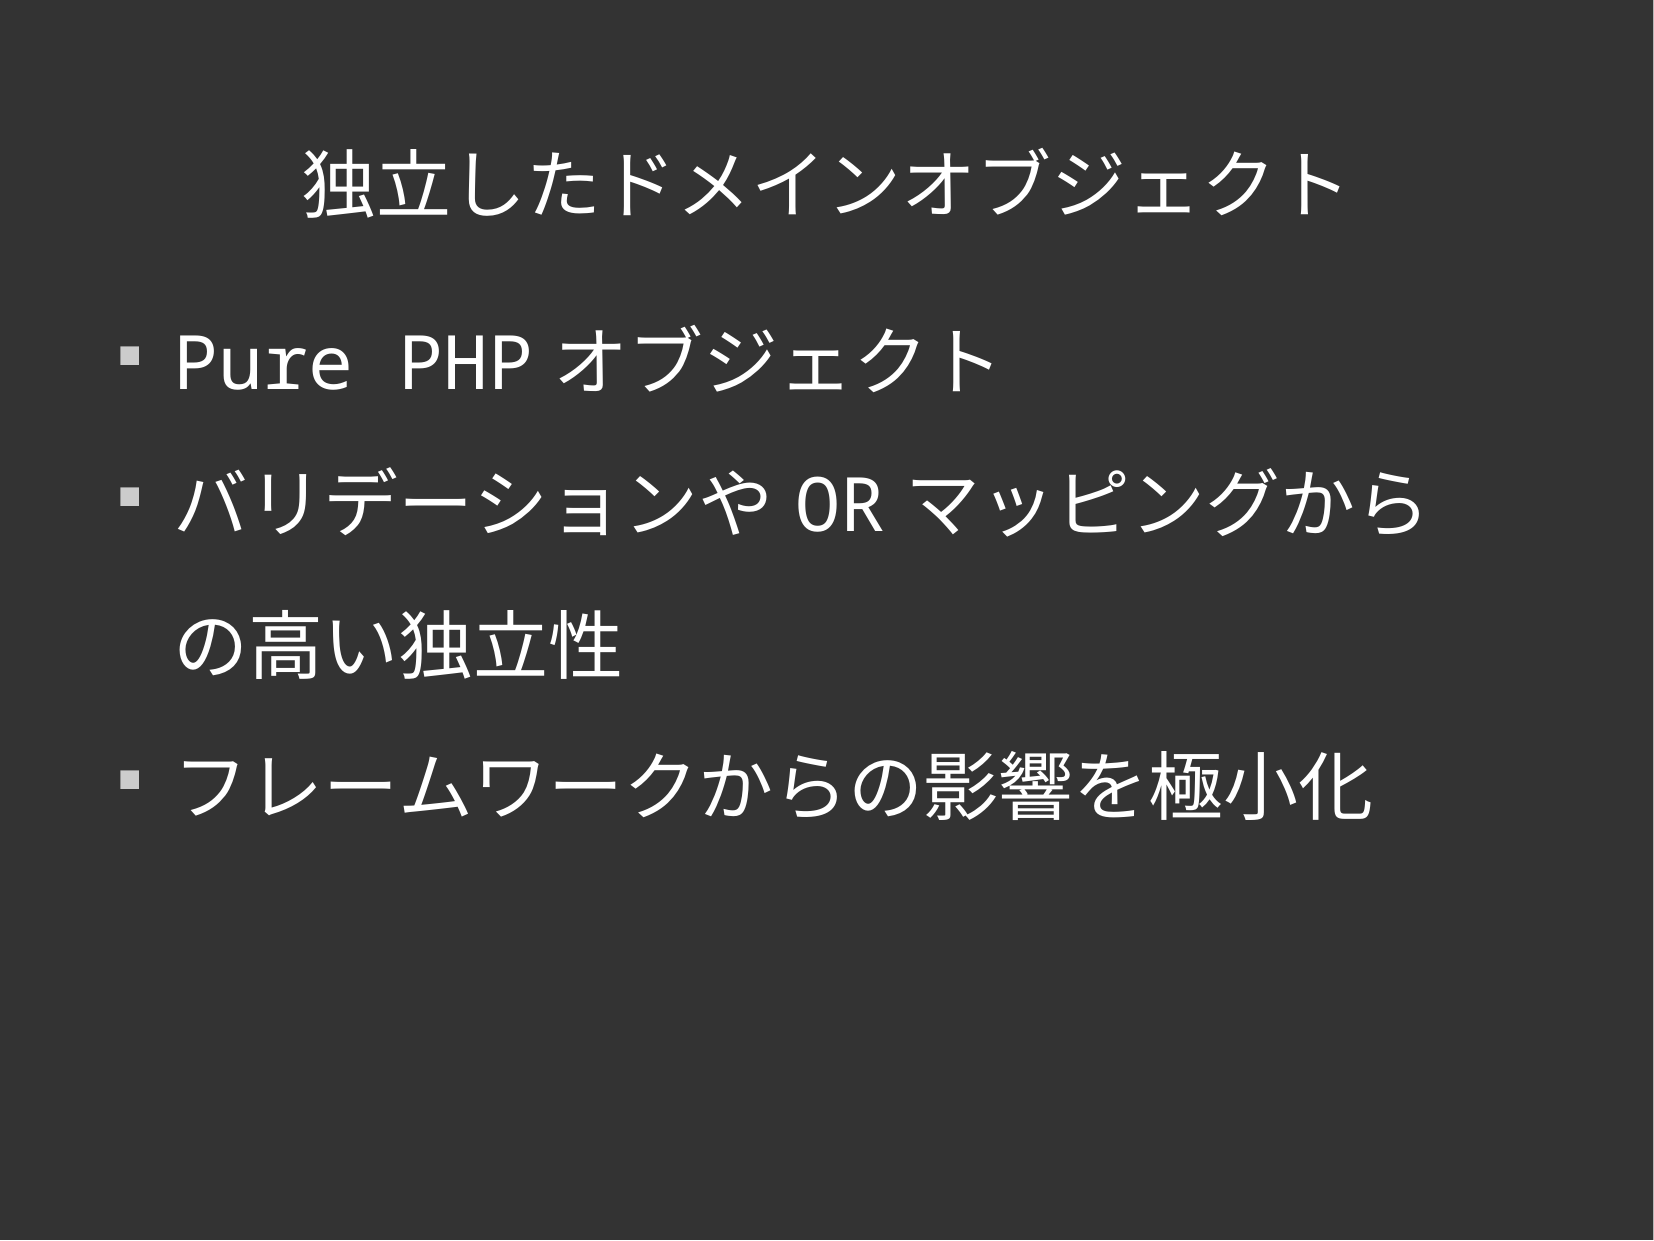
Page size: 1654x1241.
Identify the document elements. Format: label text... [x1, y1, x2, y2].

title 独立したドメインオブジェクト [82, 113, 1571, 247]
list Pure PHPオブジェクト バリデーションやORマッピングから の高い独立性 フレームワークからの影響を極小化 [82, 302, 1571, 759]
